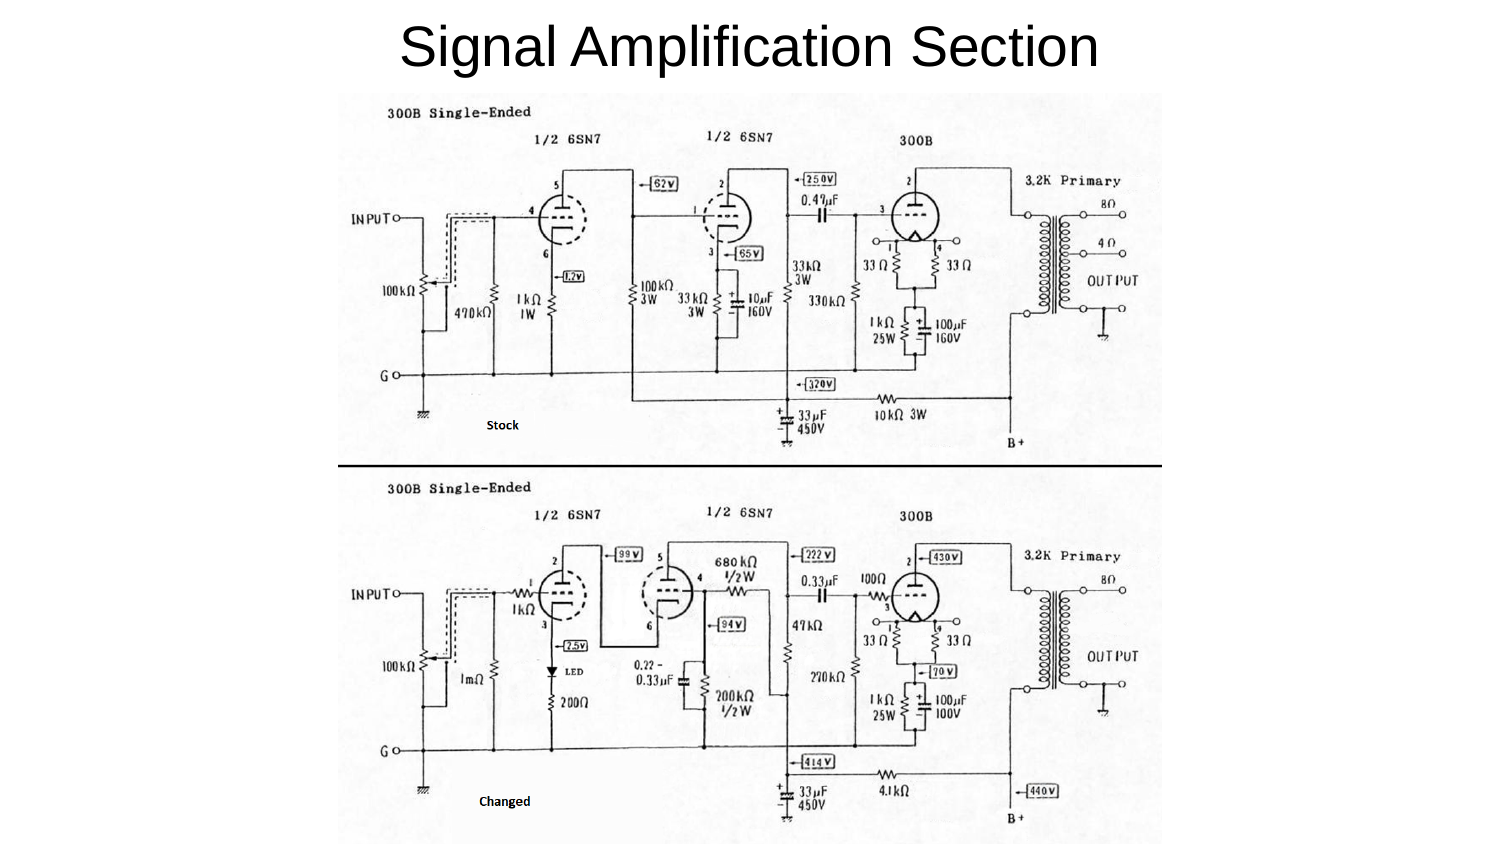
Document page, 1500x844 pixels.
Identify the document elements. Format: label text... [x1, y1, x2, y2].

title Signal Amplification Section [51, 0, 1449, 94]
picture [338, 93, 1162, 844]
